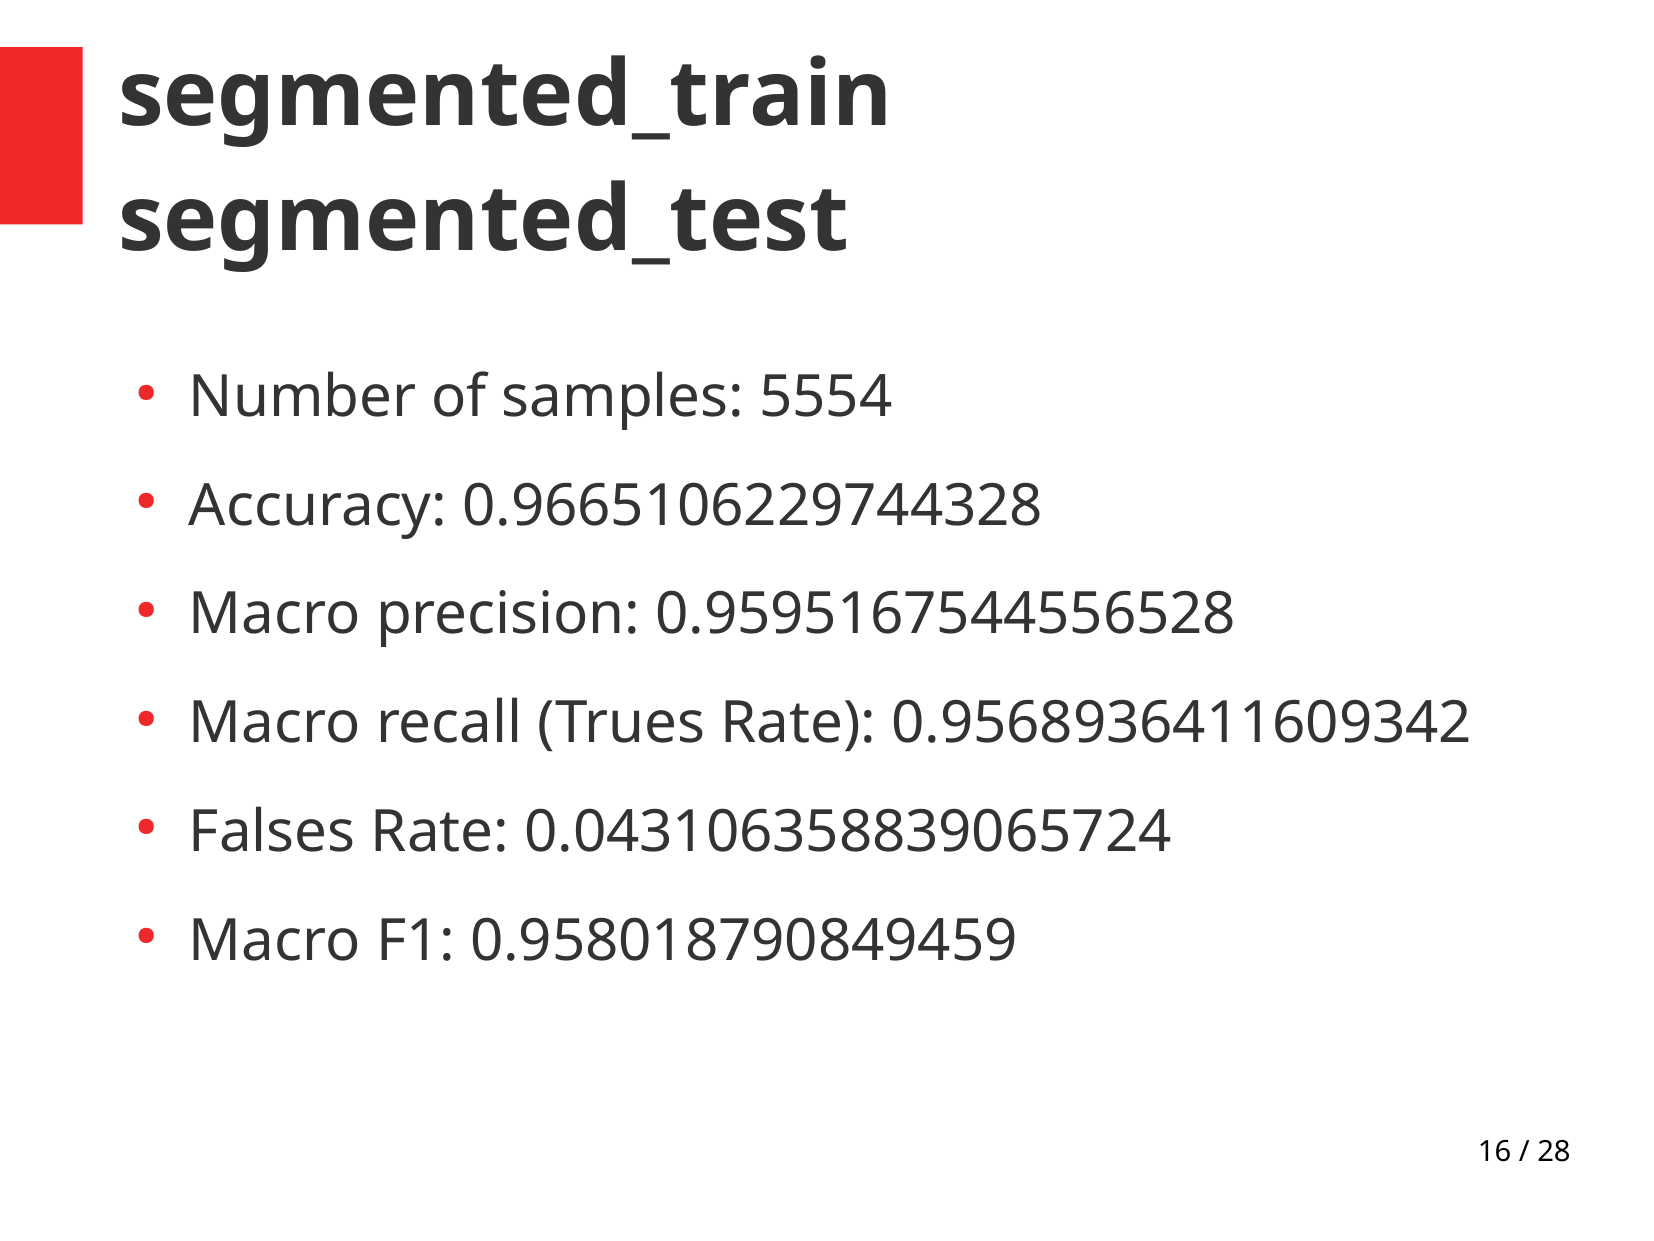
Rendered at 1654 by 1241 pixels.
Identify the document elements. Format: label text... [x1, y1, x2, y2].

title segmented_train segmented_test [118, 45, 1571, 260]
list Number of samples: 5554 Accuracy: 0.9665106229744328 Macro precision: 0.9595167544556528 Macro recall (Trues Rate): 0.9568936411609342 Falses Rate: 0.043106358839065724 Macro F1: 0.958018790849459 [118, 354, 1536, 1074]
